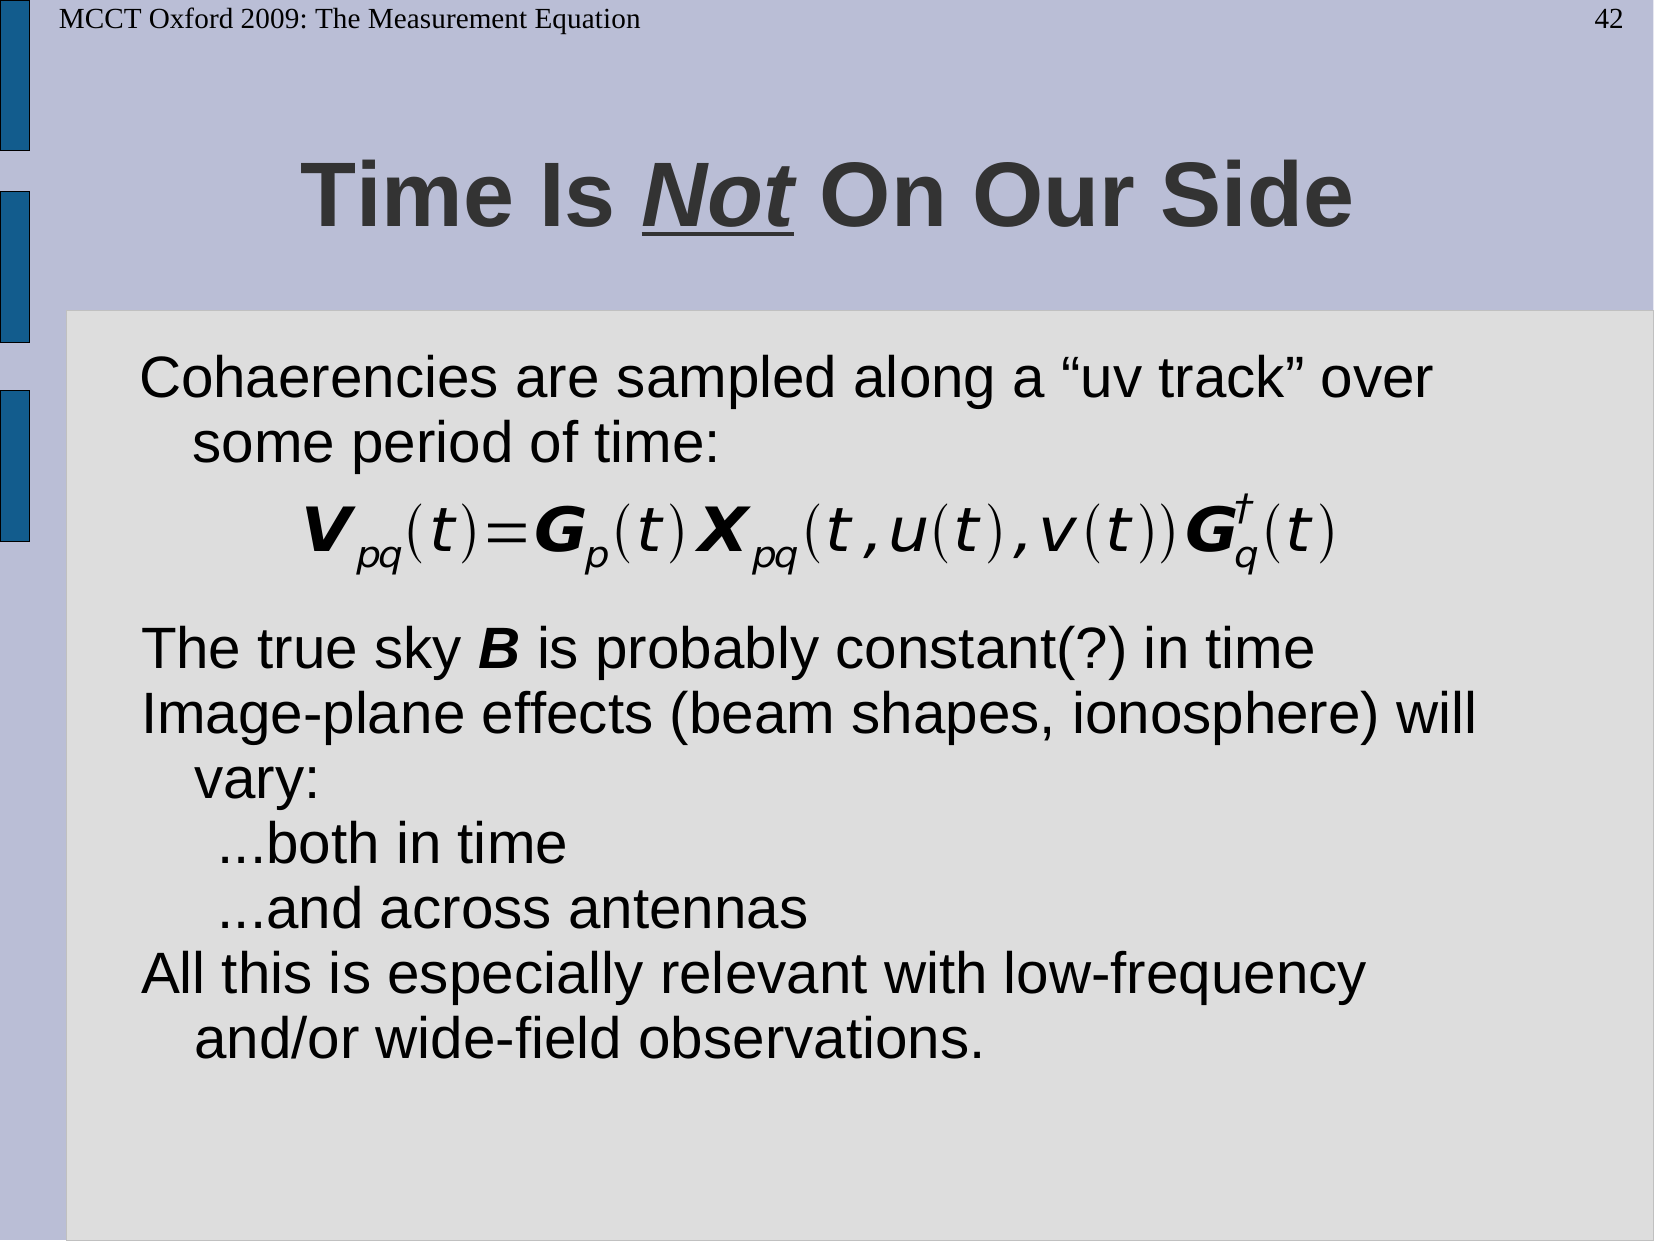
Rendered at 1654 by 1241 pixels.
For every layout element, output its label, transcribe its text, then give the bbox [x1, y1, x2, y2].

title Time Is Not On Our Side [121, 91, 1534, 299]
chart [295, 532, 1343, 576]
list Cohaerencies are sampled along a “uv track” over some period of time: [121, 344, 1534, 532]
list The true sky B is probably constant(?) in time Image-plane effects (beam shapes, ionosphere) will vary: ...both in time ...and across antennas All this is especially relevant with low-frequency and/or wide-field observations. [123, 615, 1536, 1090]
